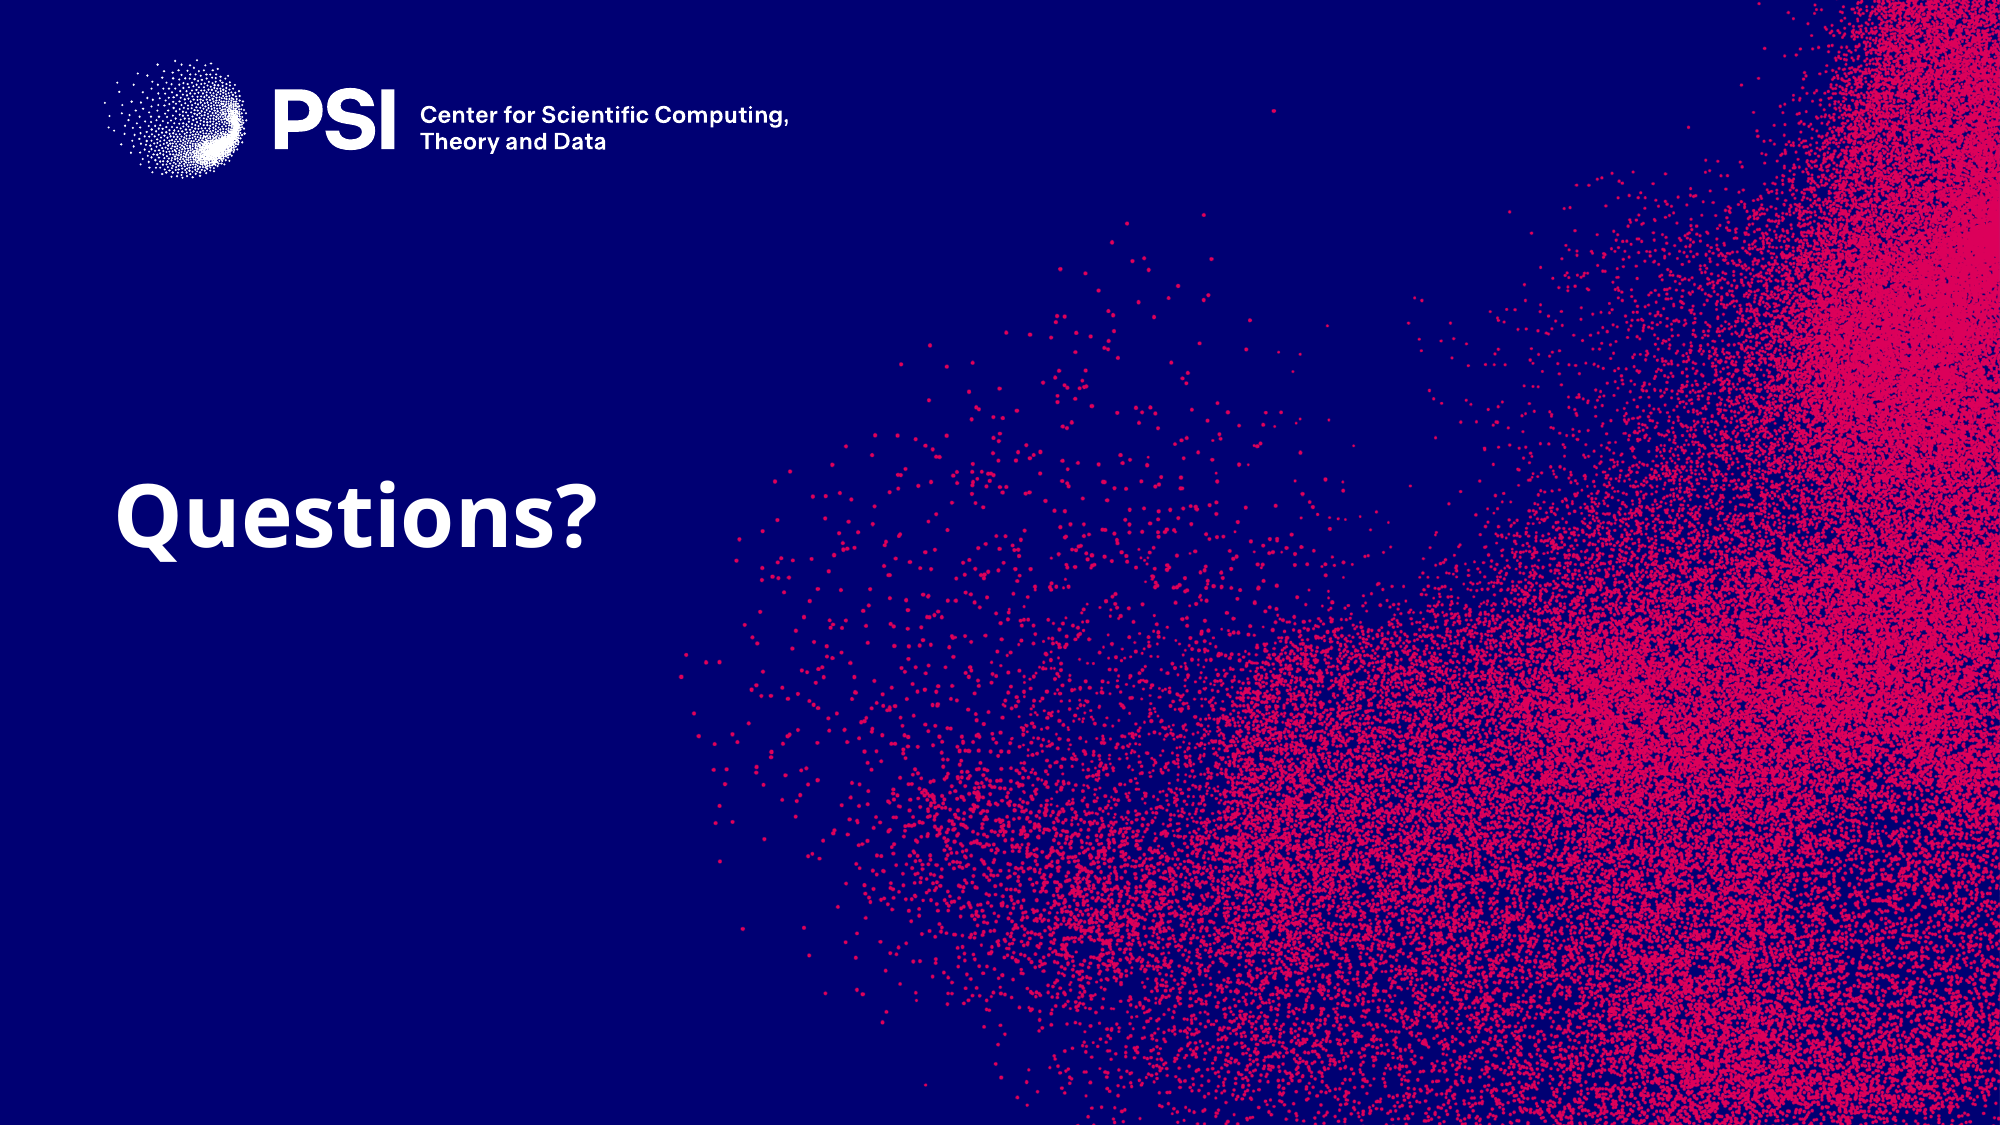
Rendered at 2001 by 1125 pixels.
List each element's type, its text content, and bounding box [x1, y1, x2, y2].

title Questions? [114, 237, 1434, 567]
picture [0, 0, 2000, 1125]
